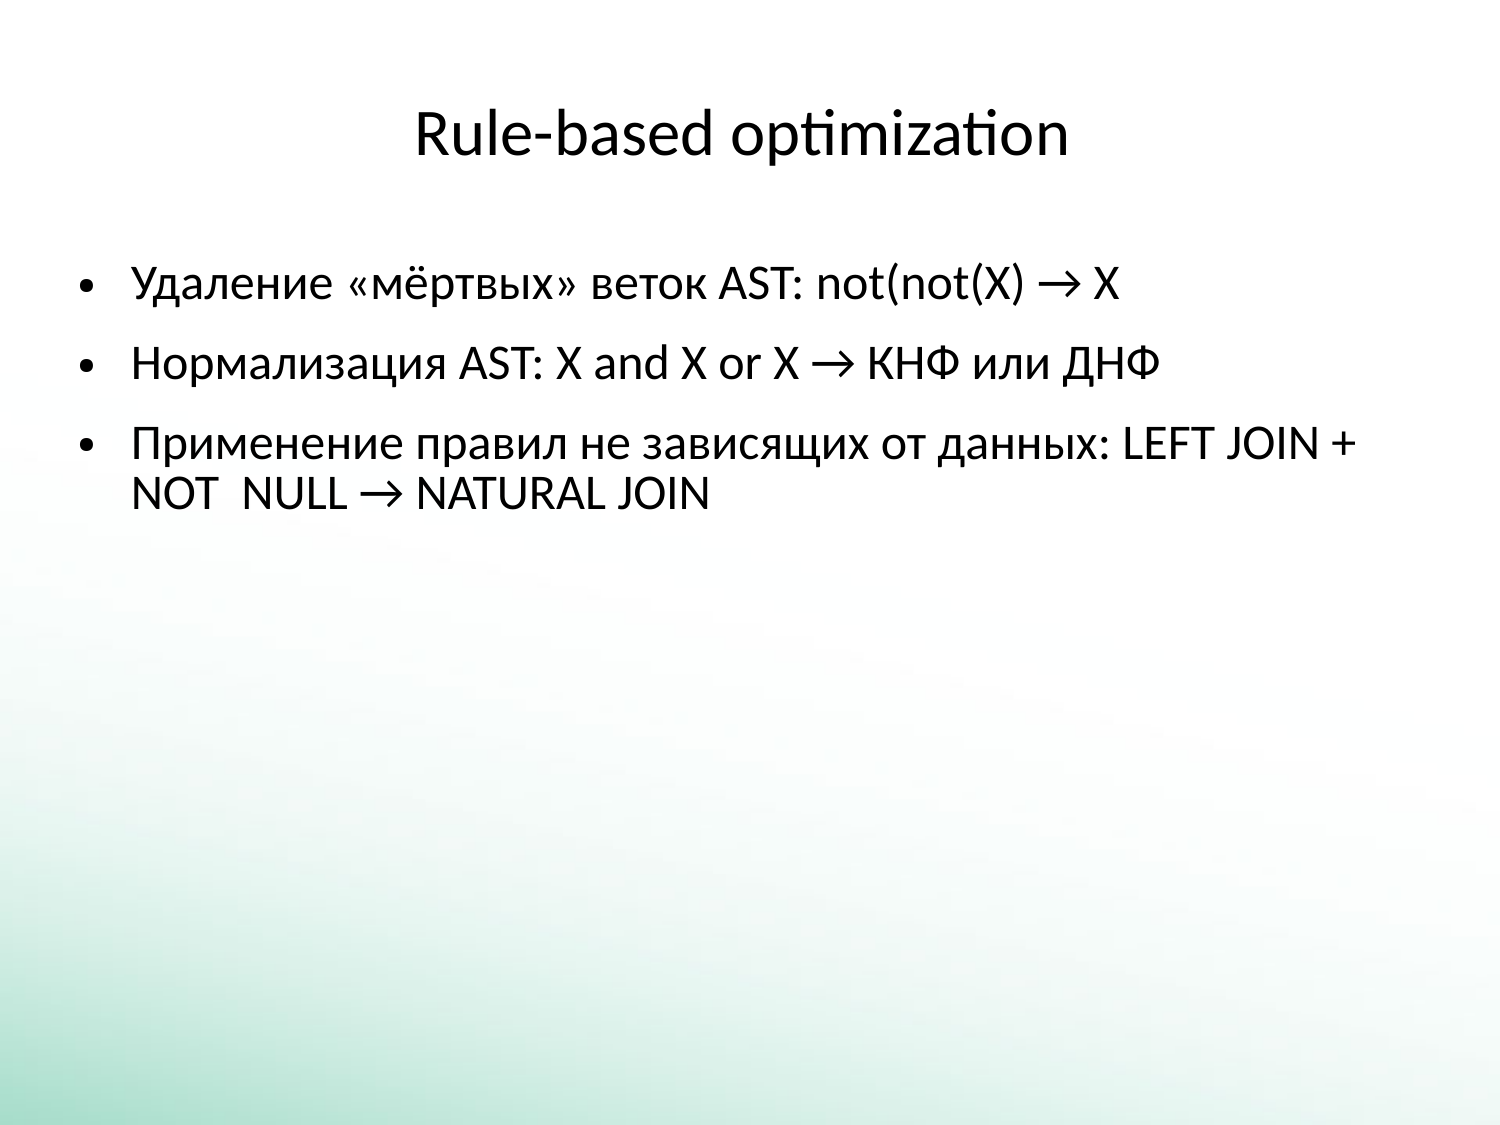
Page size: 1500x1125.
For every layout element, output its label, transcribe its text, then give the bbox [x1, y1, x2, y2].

title Rule-based optimization [75, 45, 1425, 233]
picture [0, 0, 1500, 1125]
list Удаление «мёртвых» веток AST: not(not(X) → X Нормализация AST: X and X or X → КНФ или ДНФ Применение правил не зависящих от данных: LEFT JOIN + NOT NULL → NATURAL JOIN [60, 262, 1411, 1005]
